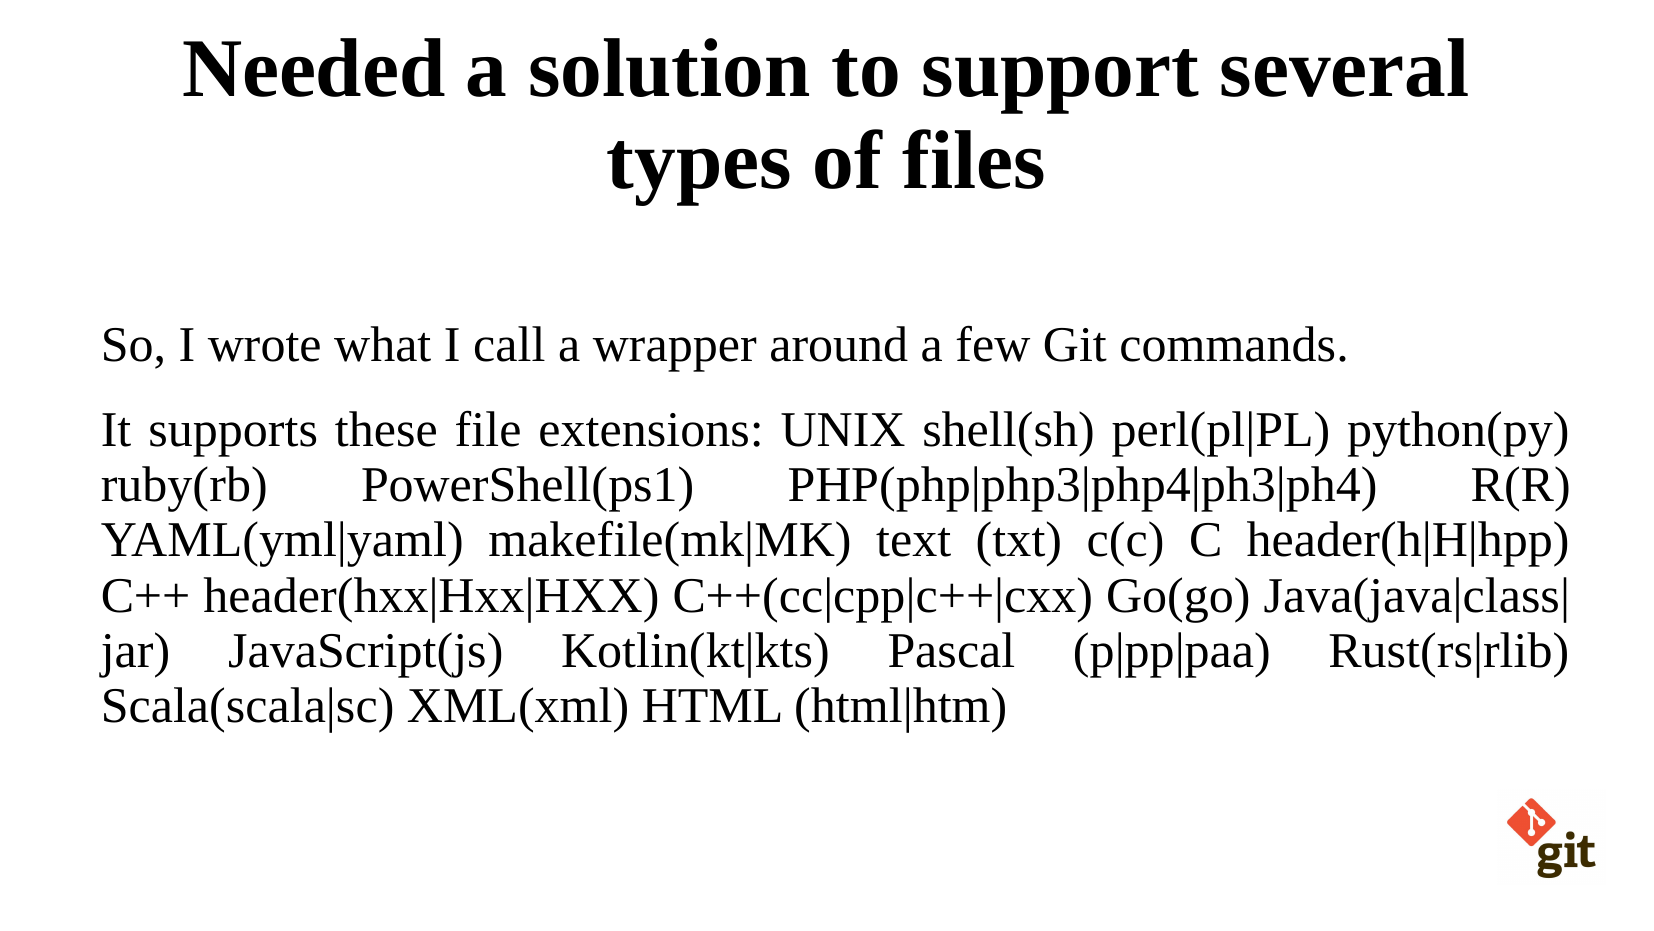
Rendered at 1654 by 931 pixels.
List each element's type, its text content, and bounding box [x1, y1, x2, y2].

title Needed a solution to support several types of files [82, 13, 1571, 217]
list So, I wrote what I call a wrapper around a few Git commands. It supports these file extensions: UNIX shell(sh) perl(pl|PL) python(py) ruby(rb) PowerShell(ps1) PHP(php|php3|php4|ph3|ph4) R(R) YAML(yml|yaml) makefile(mk|MK) text (txt) c(c) C header(h|H|hpp) C++ header(hxx|Hxx|HXX) C++(cc|cpp|c++|cxx) Go(go) Java(java|class|jar) JavaScript(js) Kotlin(kt|kts) Pascal (p|pp|paa) Rust(rs|rlib) Scala(scala|sc) XML(xml) HTML (html|htm) [30, 217, 1571, 758]
picture [1497, 789, 1606, 886]
